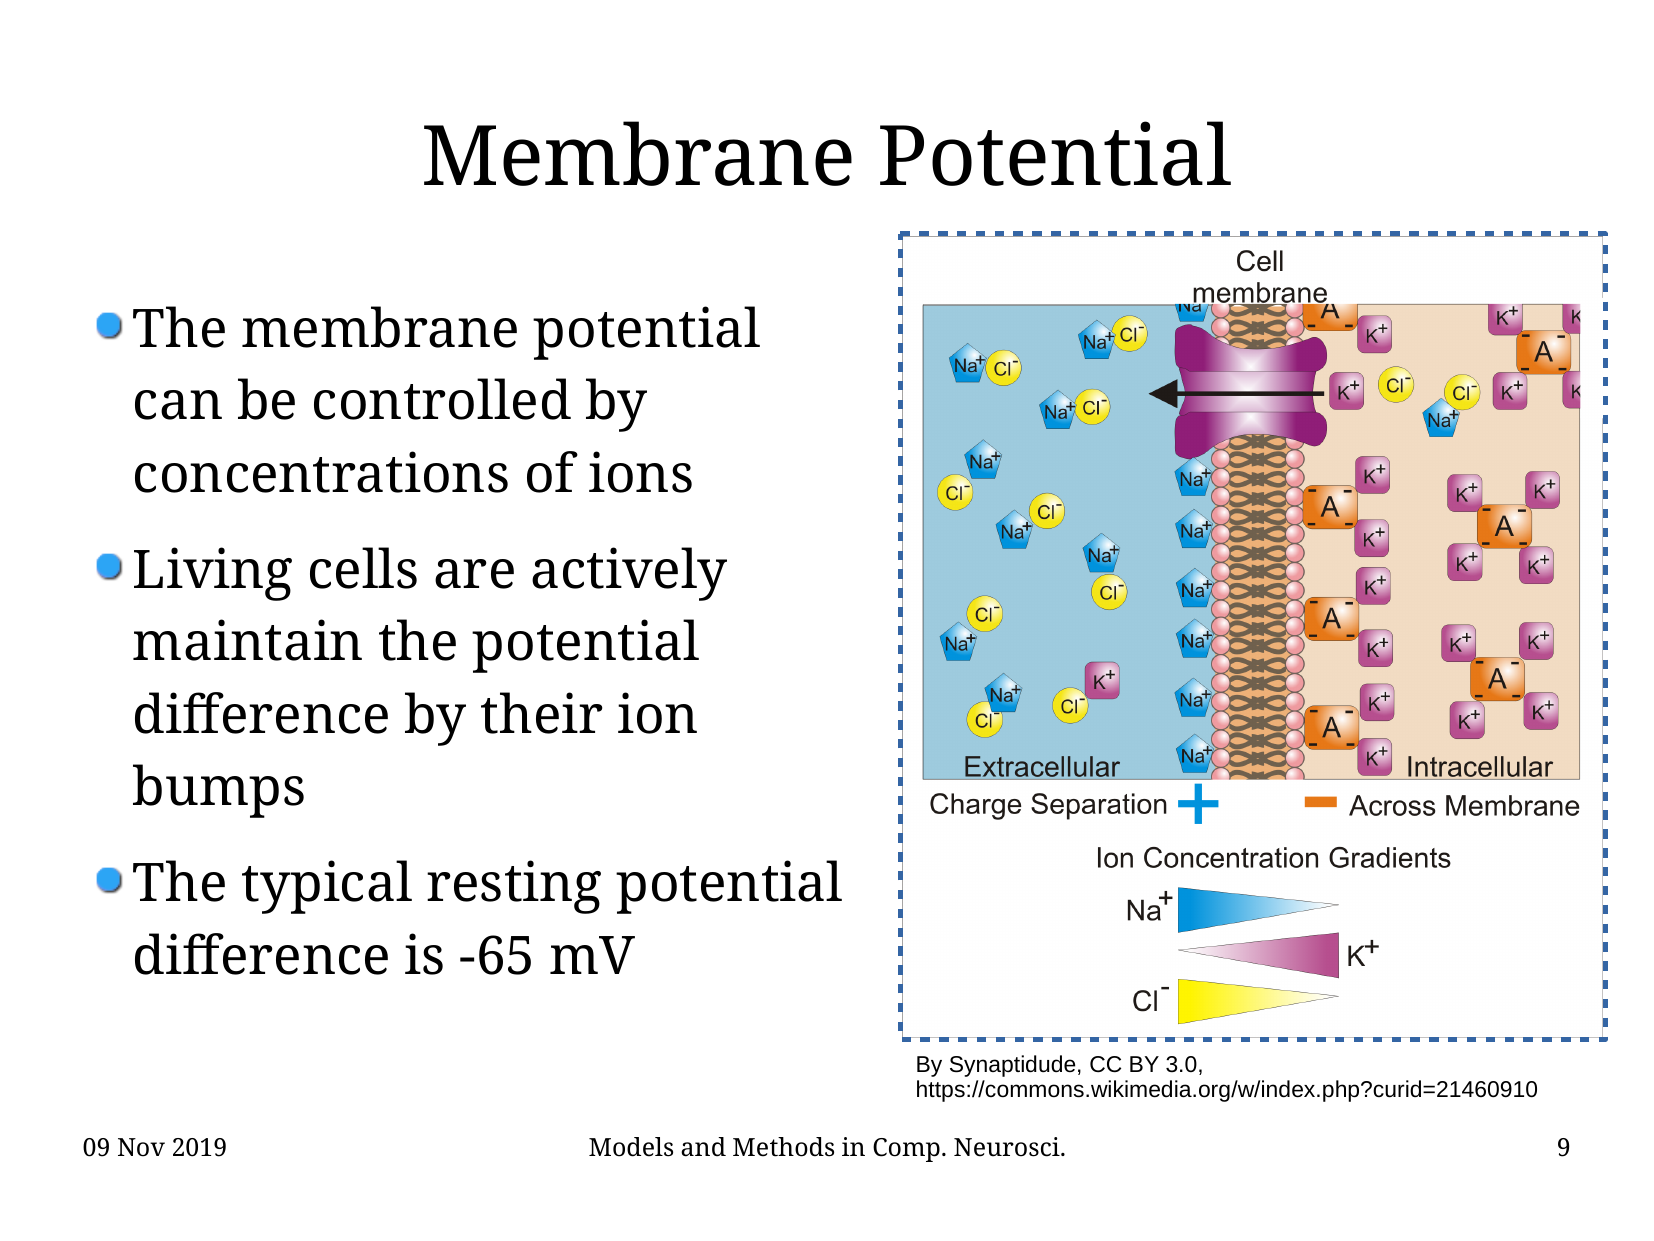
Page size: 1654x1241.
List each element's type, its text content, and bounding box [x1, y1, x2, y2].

list The membrane potential can be controlled by concentrations of ions Living cells are actively maintain the potential difference by their ion bumps The typical resting potential difference is -65 mV [82, 290, 857, 1010]
text_box By Synaptidude, CC BY 3.0, https://commons.wikimedia.org/w/index.php?curid=21460910 [900, 1044, 1591, 1111]
picture [902, 236, 1603, 1038]
title Membrane Potential [82, 49, 1571, 257]
